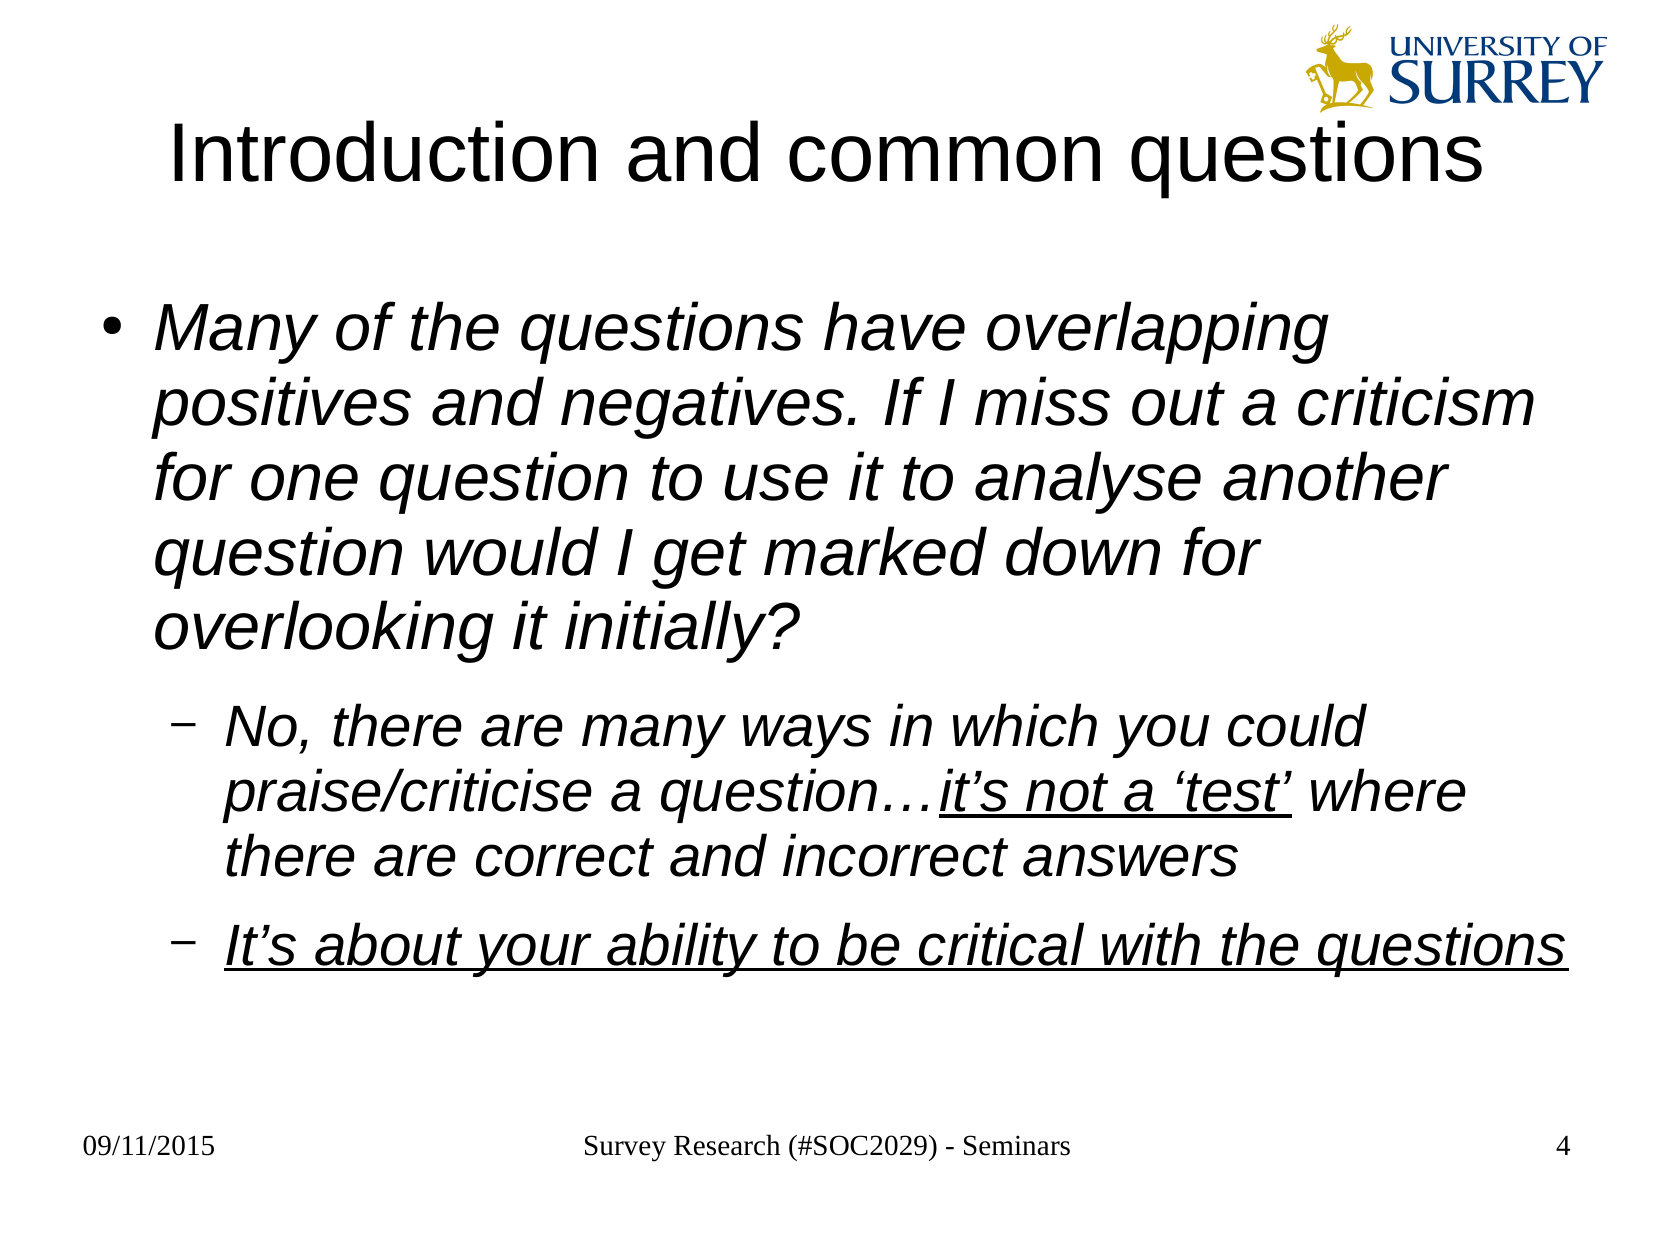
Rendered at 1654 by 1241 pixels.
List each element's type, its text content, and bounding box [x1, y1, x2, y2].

title Introduction and common questions [82, 49, 1571, 257]
picture [1306, 23, 1607, 113]
list Many of the questions have overlapping positives and negatives. If I miss out a criticism for one question to use it to analyse another question would I get marked down for overlooking it initially? No, there are many ways in which you could praise/criticise a question…it’s not a ‘test’ where there are correct and incorrect answers It’s about your ability to be critical with the questions [82, 290, 1571, 1010]
